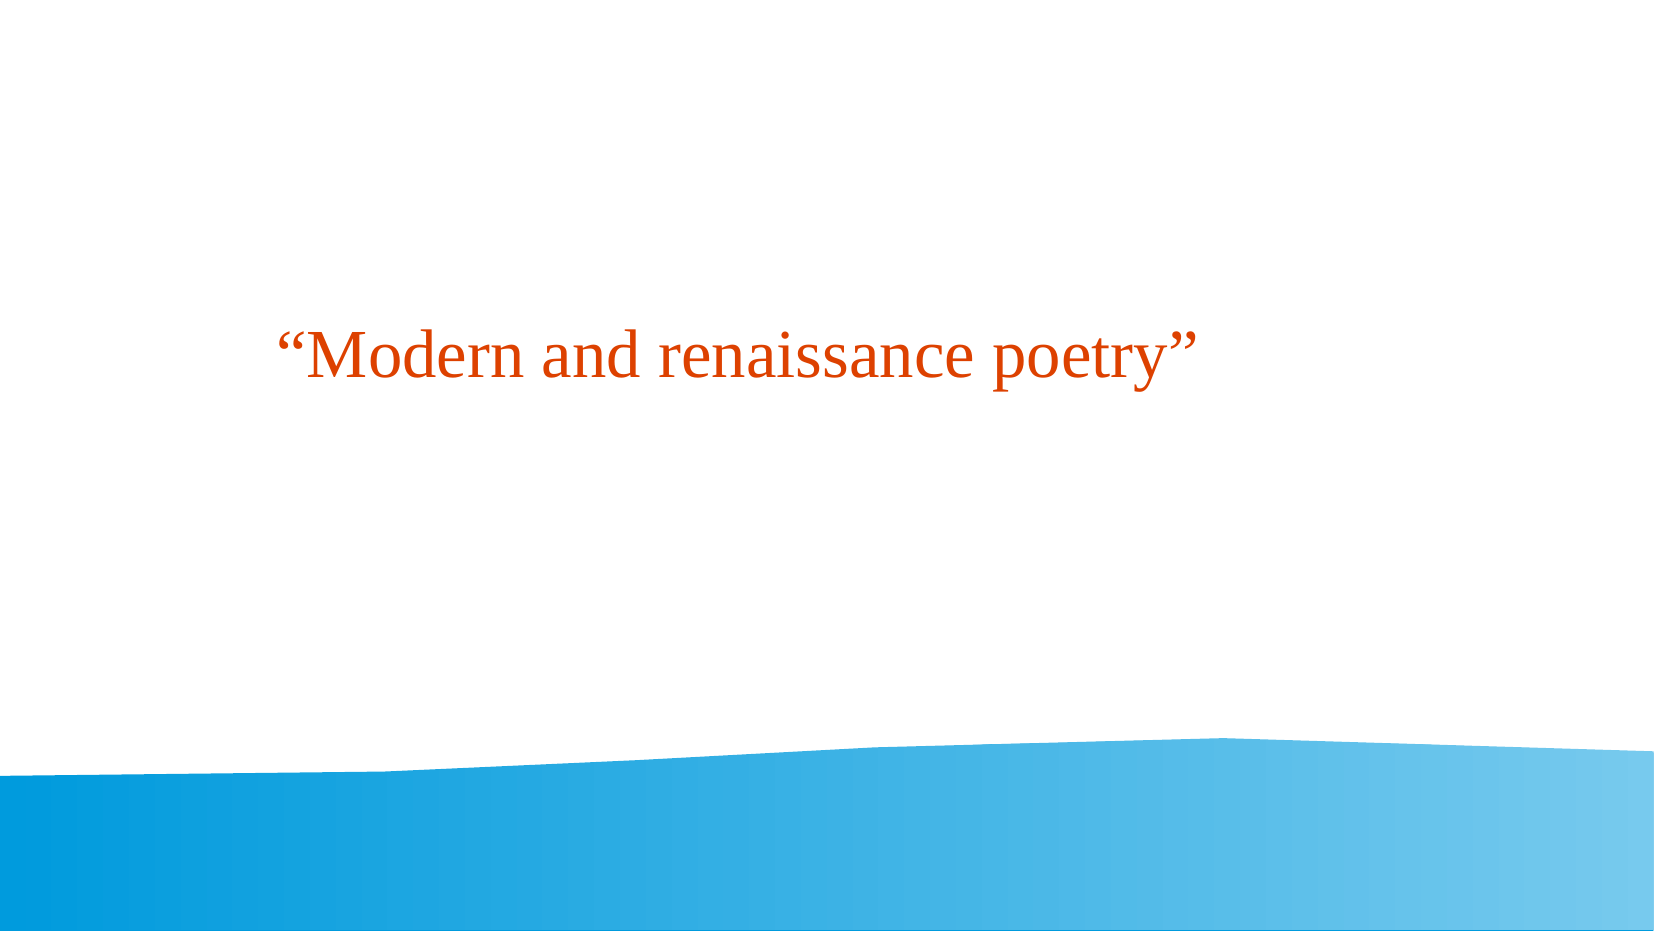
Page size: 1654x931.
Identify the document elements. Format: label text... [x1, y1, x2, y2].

title “Modern and renaissance poetry” [0, 265, 1477, 443]
